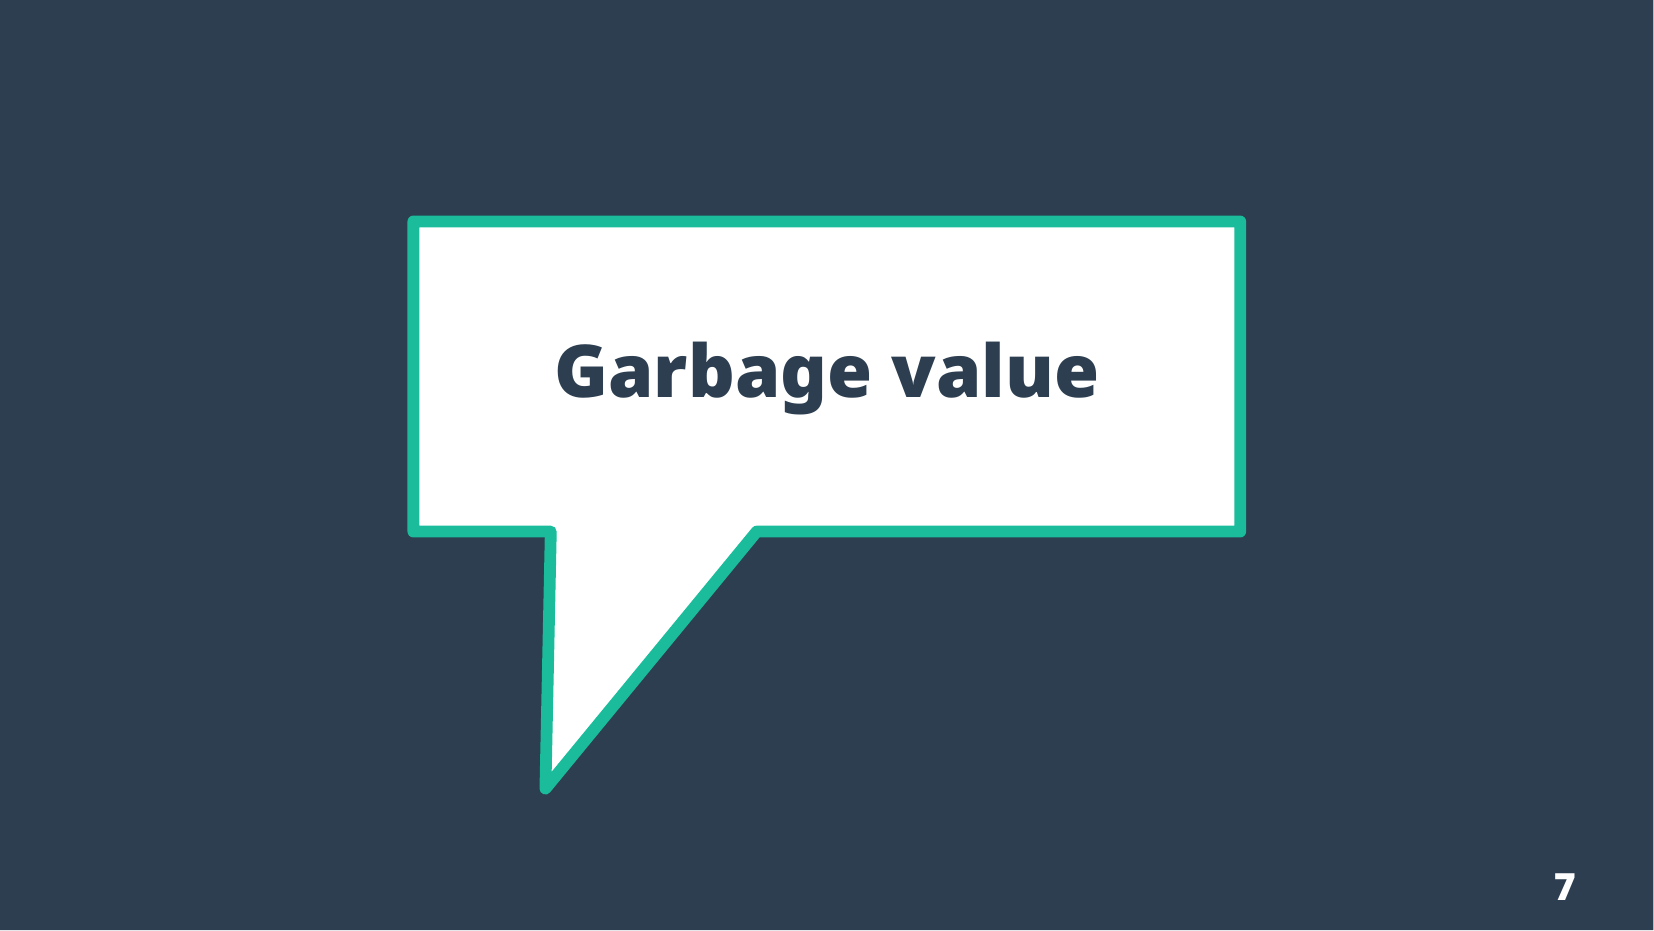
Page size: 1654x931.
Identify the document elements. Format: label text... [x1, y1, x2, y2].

title Garbage value [442, 236, 1211, 502]
